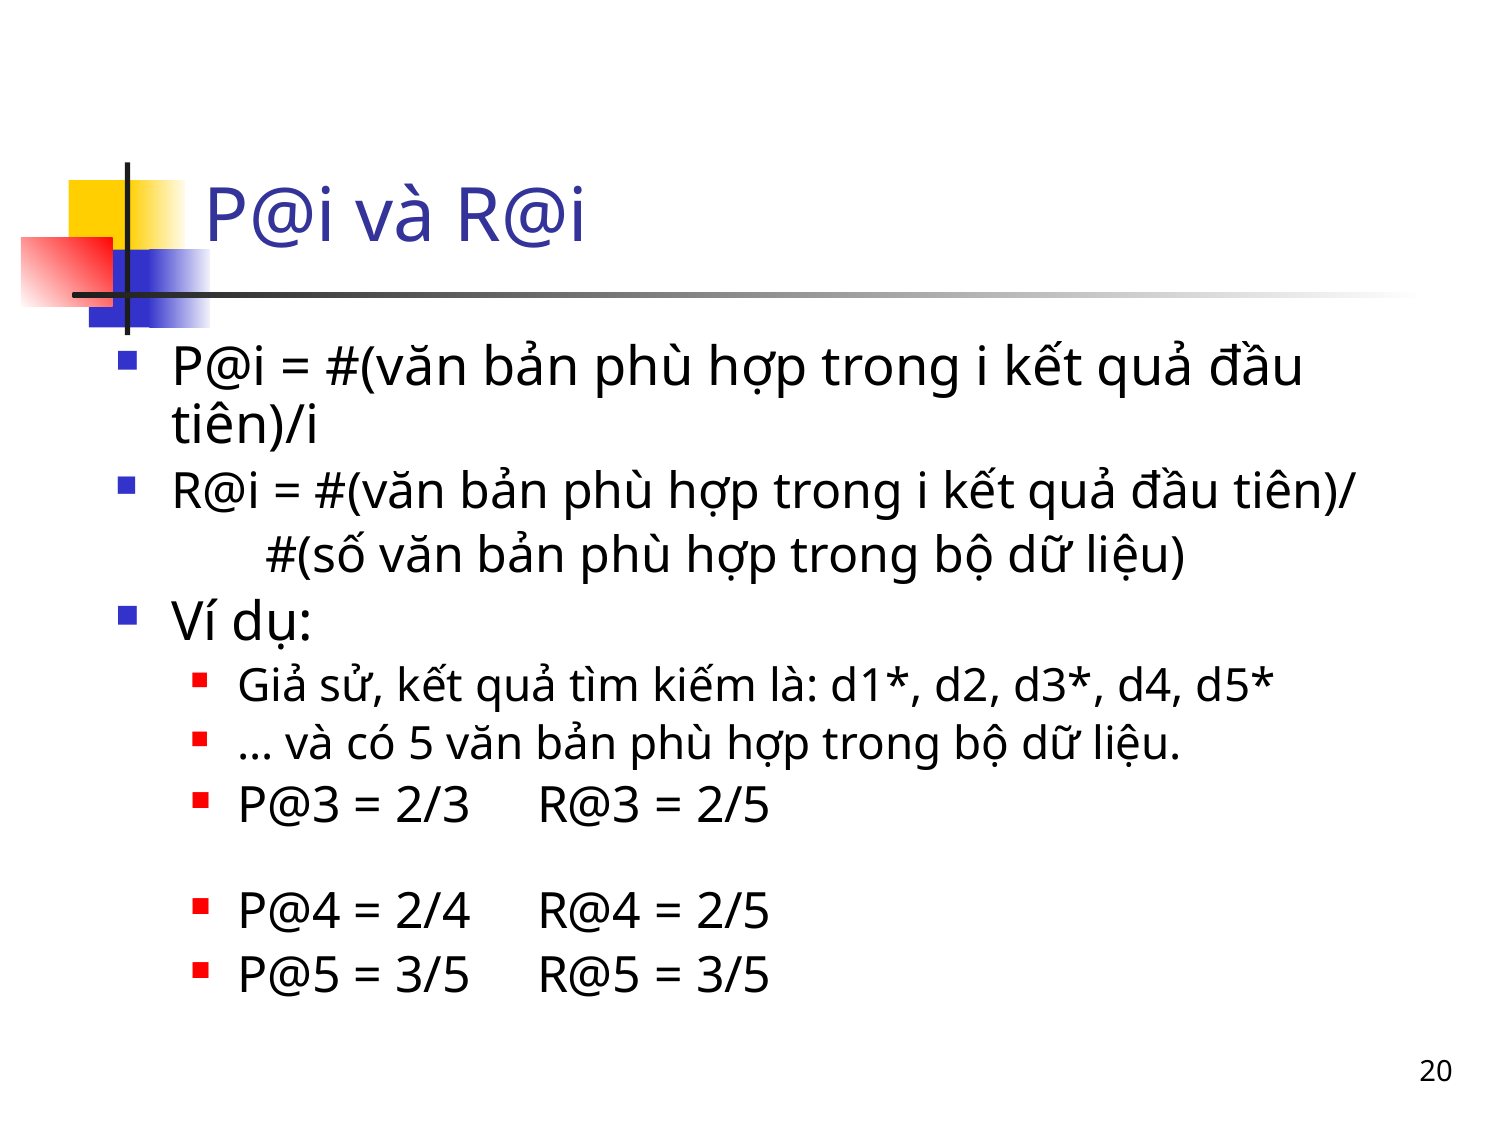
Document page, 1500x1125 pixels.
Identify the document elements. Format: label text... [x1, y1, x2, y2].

slide_number <number> [1155, 1024, 1468, 1100]
title P@i và R@i [188, 137, 1468, 287]
list P@i = #(văn bản phù hợp trong i kết quả đầu tiên)/i R@i = #(văn bản phù hợp trong i kết quả đầu tiên)/ #(số văn bản phù hợp trong bộ dữ liệu) Ví dụ: Giả sử, kết quả tìm kiếm là: d1*, d2, d3*, d4, d5* … và có 5 văn bản phù hợp trong bộ dữ liệu. P@3 = 2/3 R@3 = 2/5 P@4 = 2/4 R@4 = 2/5 P@5 = 3/5 R@5 = 3/5 [100, 331, 1469, 1006]
